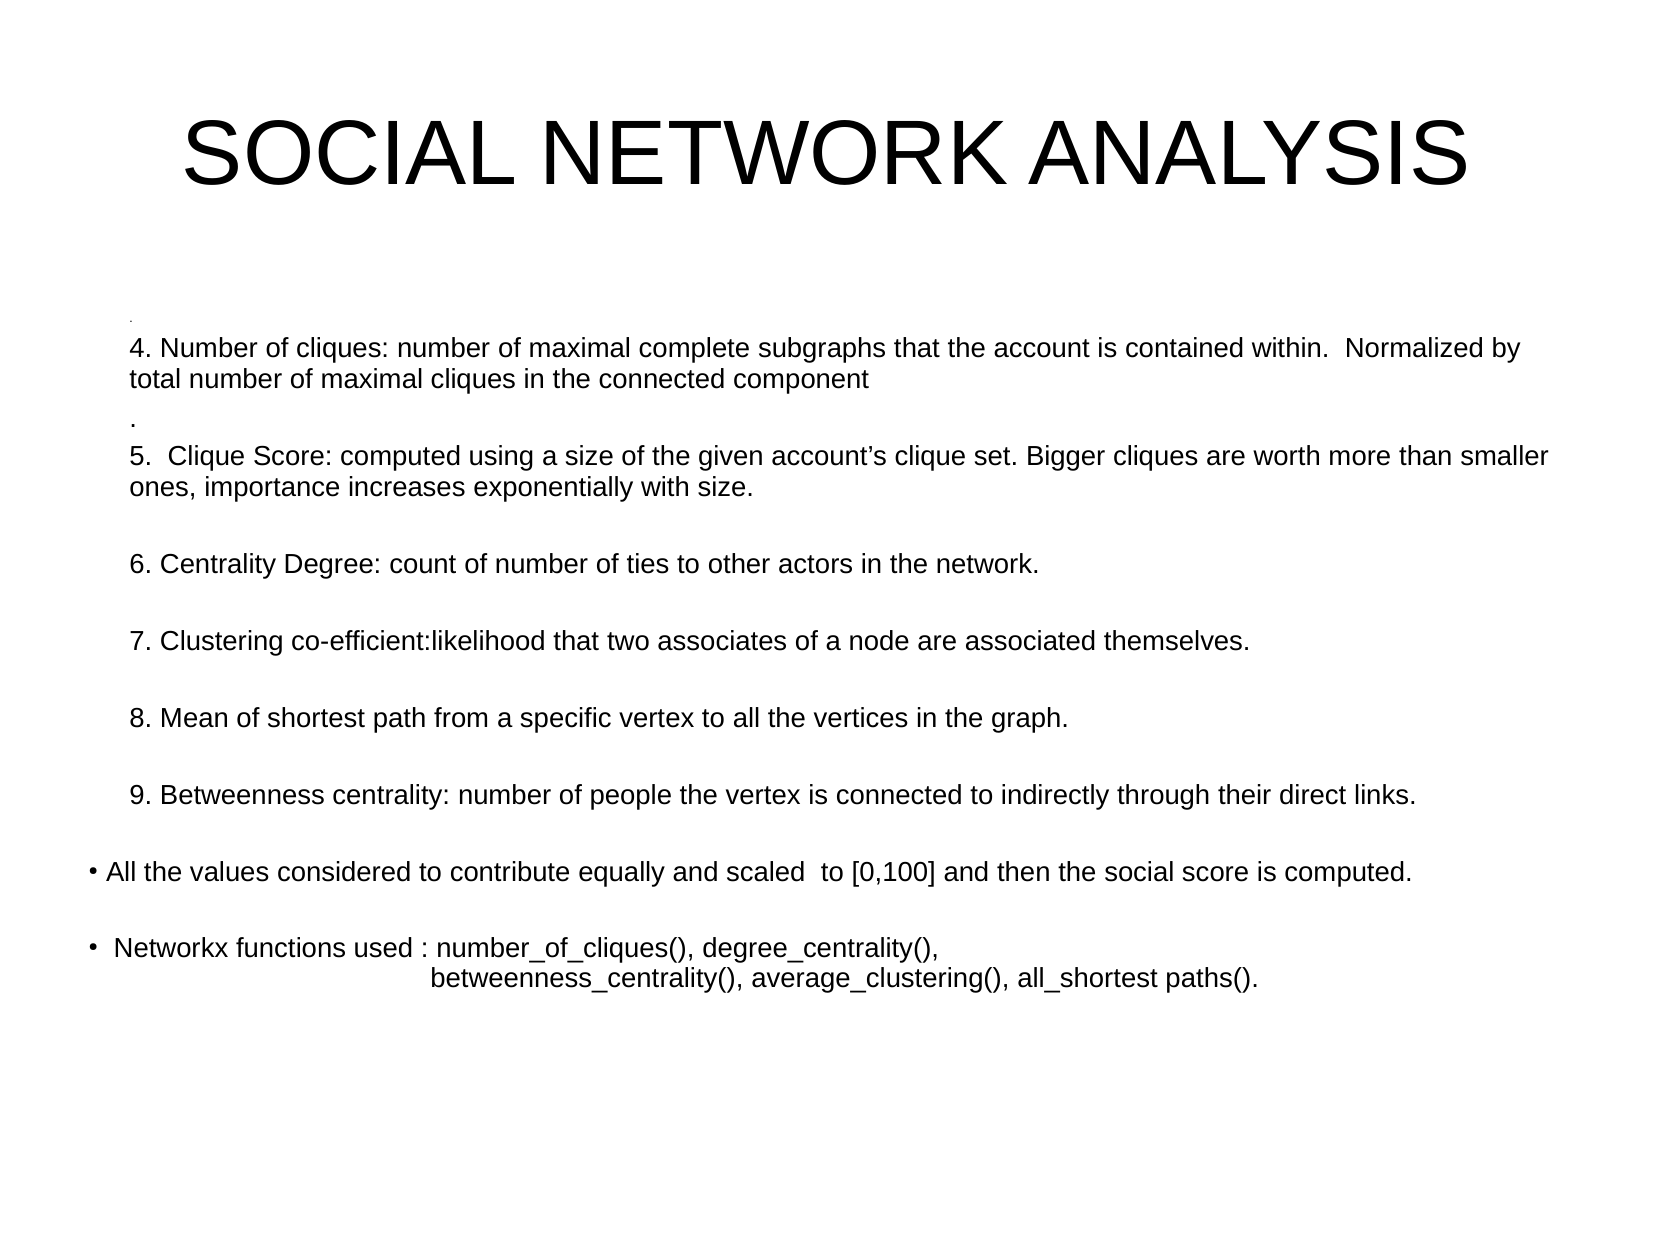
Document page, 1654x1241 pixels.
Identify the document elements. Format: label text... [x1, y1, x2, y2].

list . 4. Number of cliques: number of maximal complete subgraphs that the account is contained within. Normalized by total number of maximal cliques in the connected component . 5. Clique Score: computed using a size of the given account’s clique set. Bigger cliques are worth more than smaller ones, importance increases exponentially with size. 6. Centrality Degree: count of number of ties to other actors in the network. 7. Clustering co-efficient:likelihood that two associates of a node are associated themselves. 8. Mean of shortest path from a specific vertex to all the vertices in the graph. 9. Betweenness centrality: number of people the vertex is connected to indirectly through their direct links. All the values considered to contribute equally and scaled to [0,100] and then the social score is computed. Networkx functions used : number_of_cliques(), degree_centrality(), betweenness_centrality(), average_clustering(), all_shortest paths(). [82, 290, 1571, 1010]
title SOCIAL NETWORK ANALYSIS [82, 49, 1571, 257]
